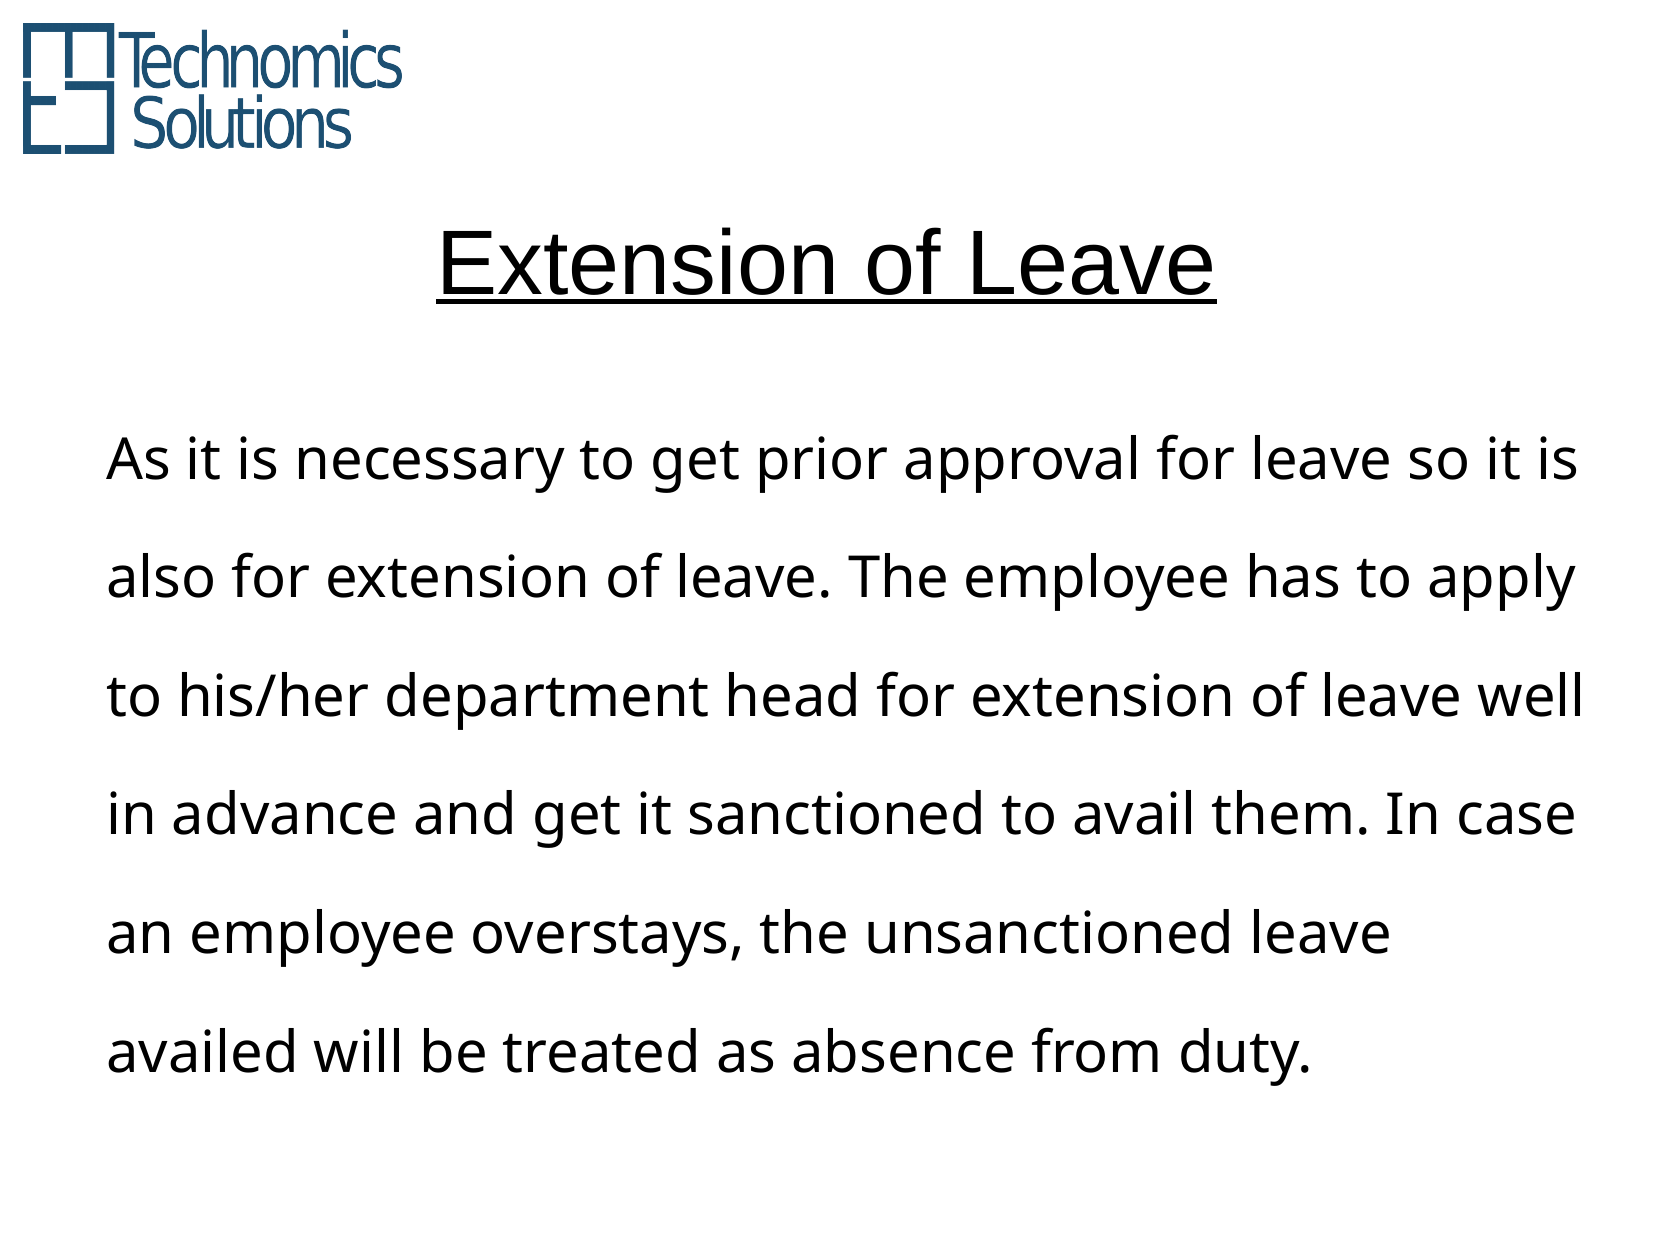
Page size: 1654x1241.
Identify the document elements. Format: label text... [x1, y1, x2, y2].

title Extension of Leave [82, 159, 1571, 367]
picture [23, 23, 402, 154]
list As it is necessary to get prior approval for leave so it is also for extension of leave. The employee has to apply to his/her department head for extension of leave well in advance and get it sanctioned to avail them. In case an employee overstays, the unsanctioned leave availed will be treated as absence from duty. [106, 377, 1595, 1098]
